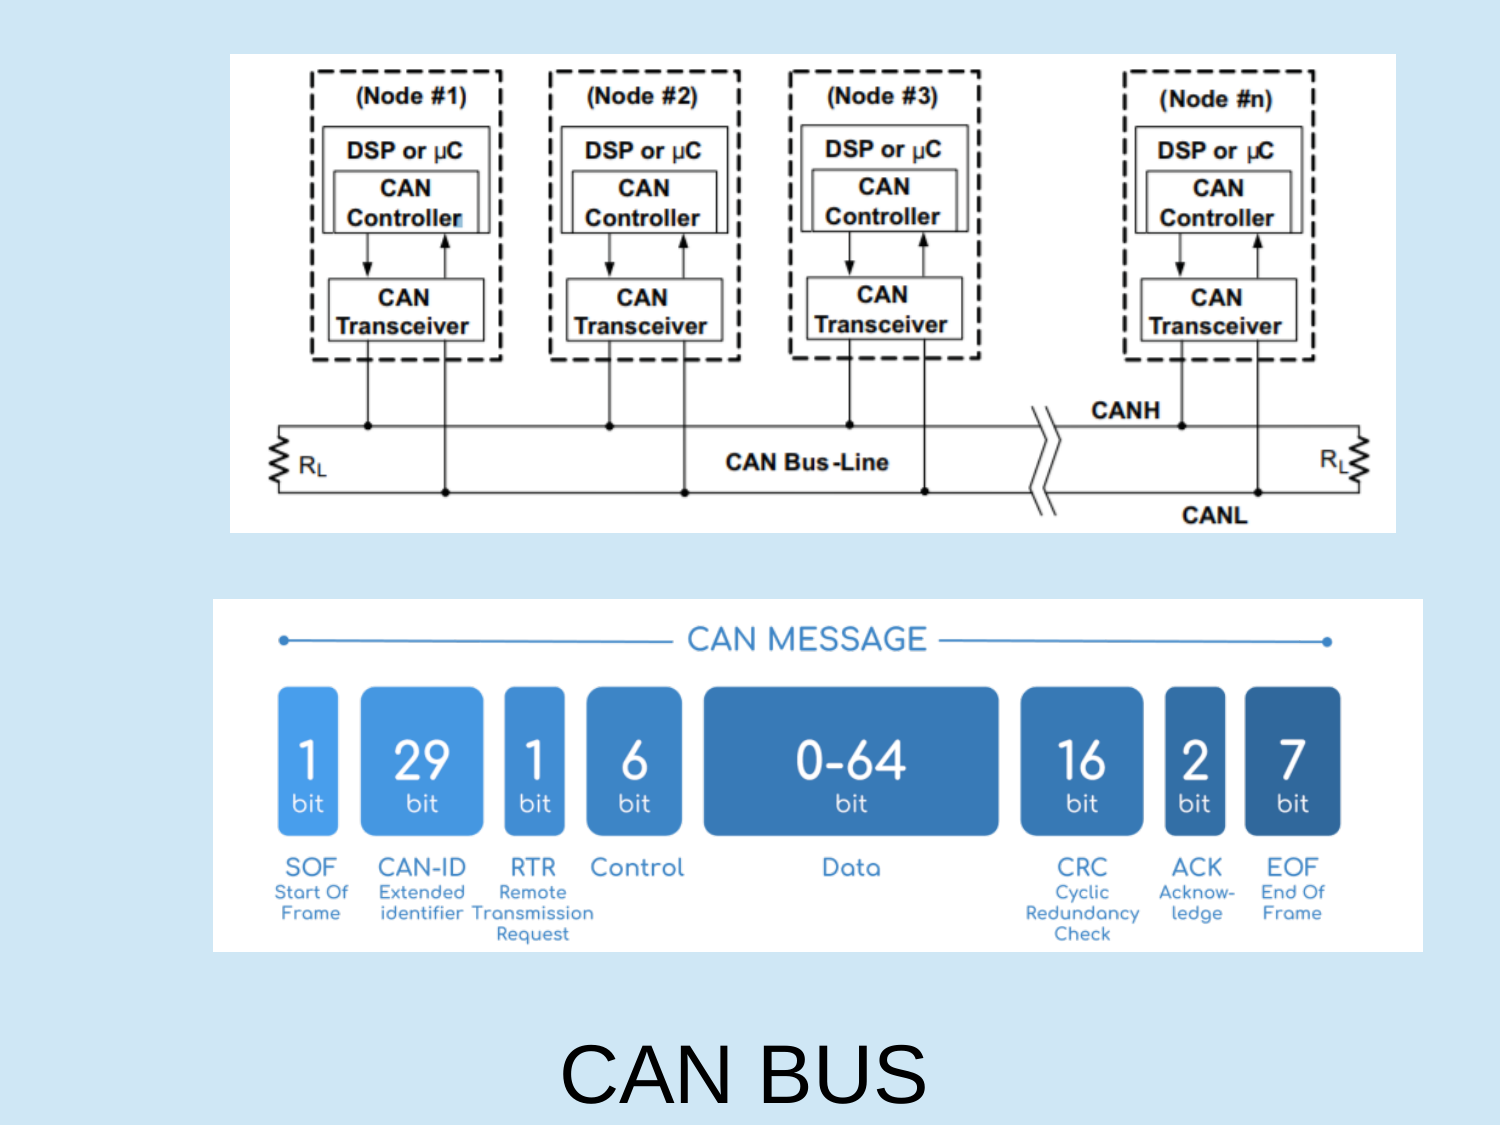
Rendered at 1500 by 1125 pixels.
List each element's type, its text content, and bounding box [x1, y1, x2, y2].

title CAN BUS [294, 1012, 1194, 1106]
picture [212, 598, 1424, 953]
picture [230, 54, 1396, 533]
